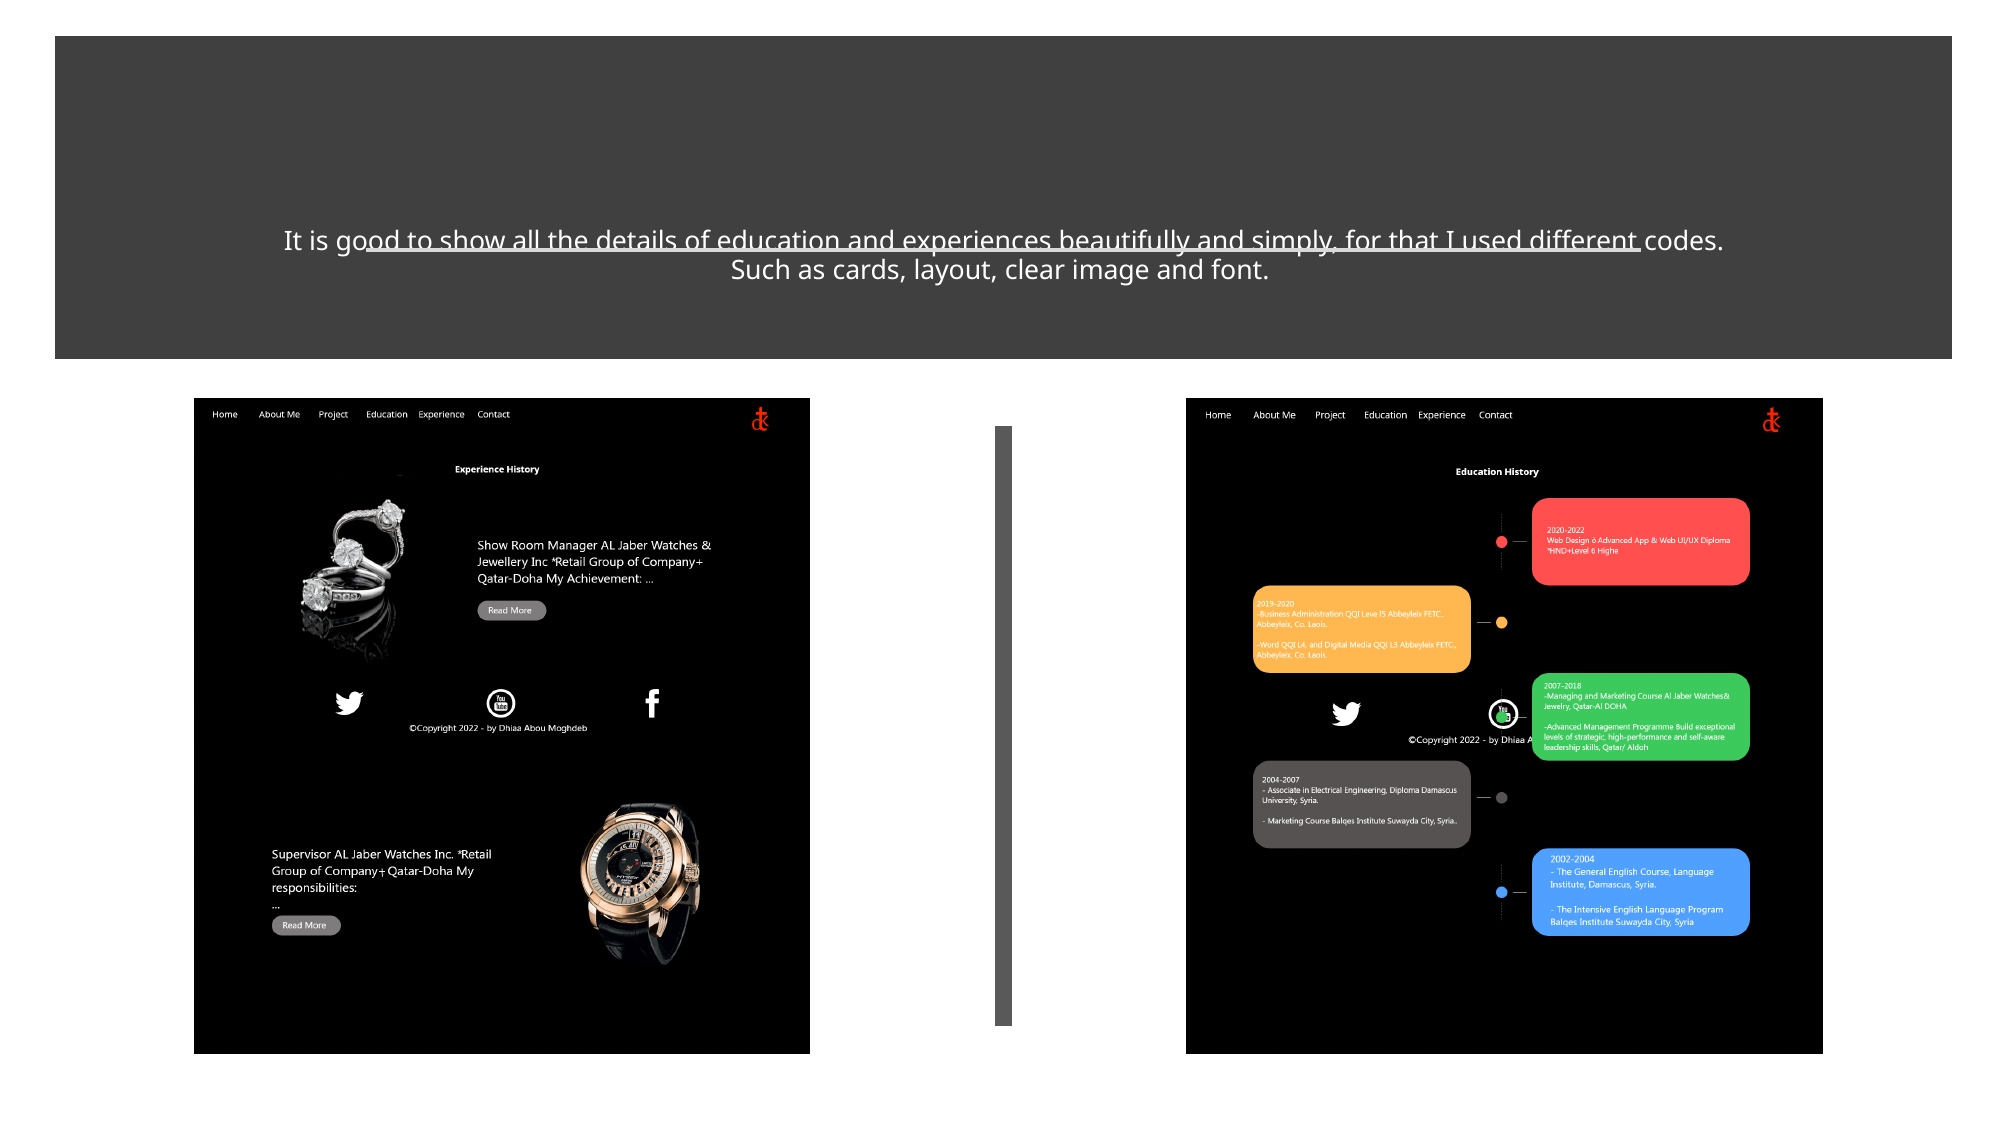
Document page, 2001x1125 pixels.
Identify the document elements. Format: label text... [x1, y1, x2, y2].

text_box [65, 46, 1942, 349]
picture [1186, 398, 1823, 1054]
picture [194, 398, 810, 1054]
title It is good to show all the details of education and experiences beautifully and simply, for that I used different codes. Such as cards, layout, clear image and font. [89, 46, 1918, 325]
